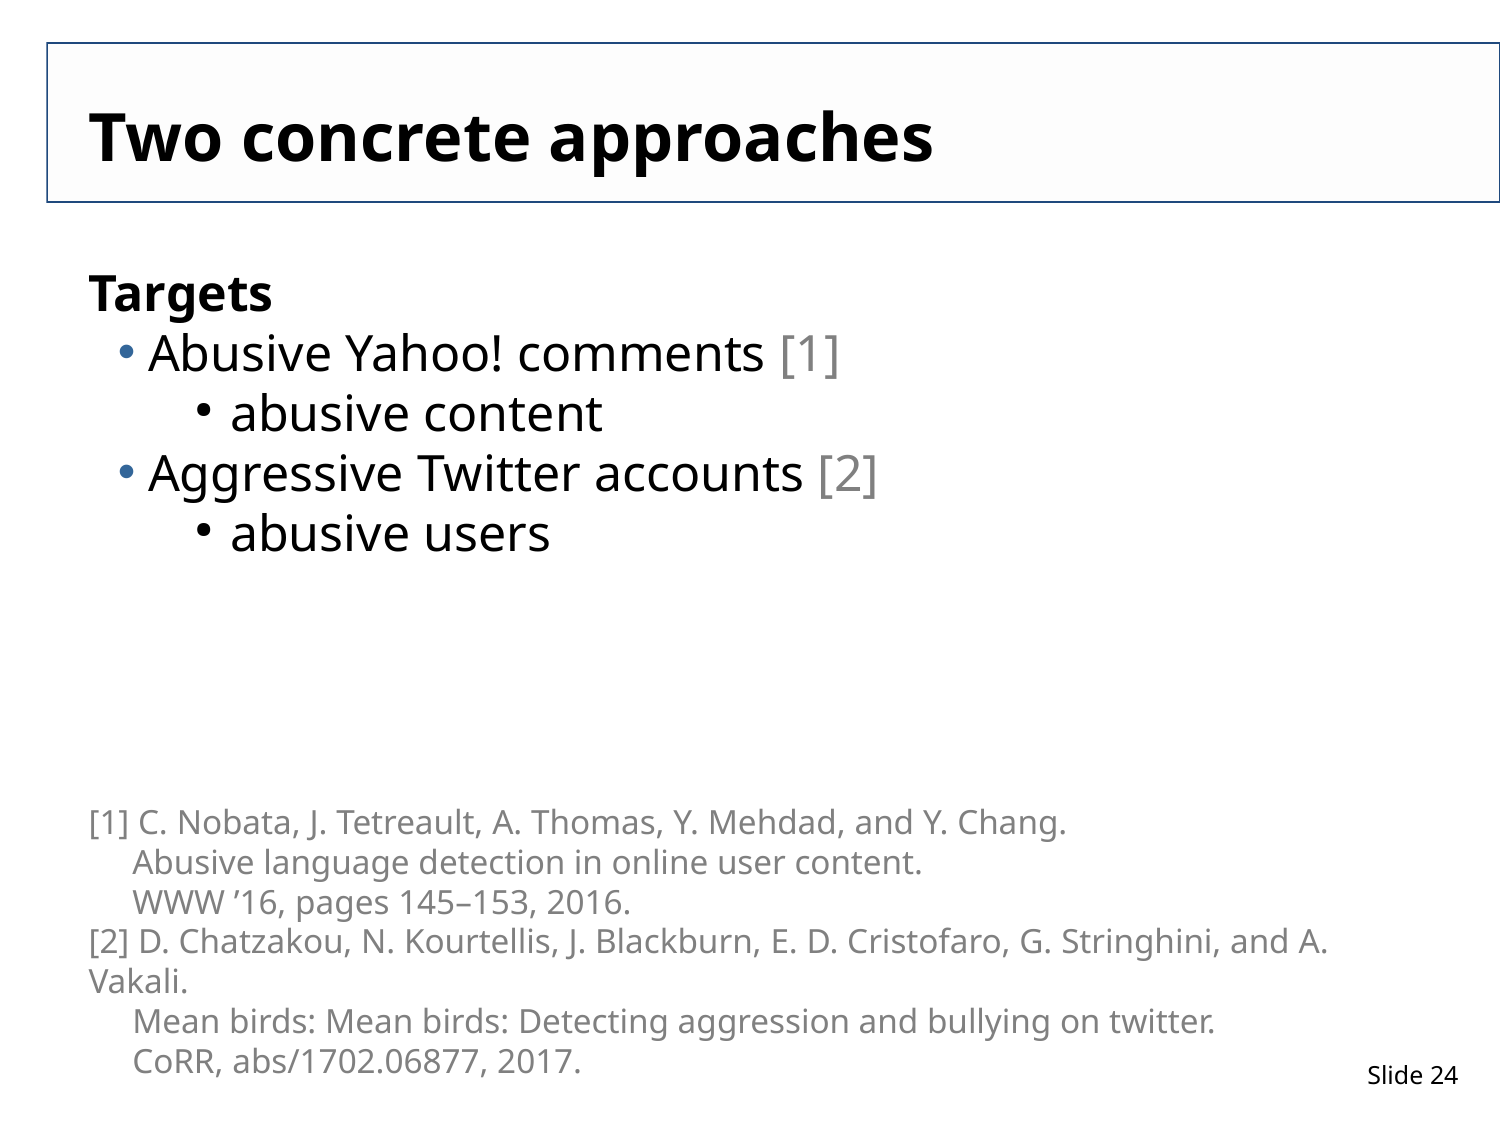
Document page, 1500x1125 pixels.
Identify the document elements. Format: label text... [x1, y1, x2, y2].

text_box Targets Abusive Yahoo! comments [1] abusive content Aggressive Twitter accounts [2] abusive users [1] C. Nobata, J. Tetreault, A. Thomas, Y. Mehdad, and Y. Chang. Abusive language detection in online user content. WWW ’16, pages 145–153, 2016. [2] D. Chatzakou, N. Kourtellis, J. Blackburn, E. D. Cristofaro, G. Stringhini, and A. Vakali. Mean birds: Mean birds: Detecting aggression and bullying on twitter. CoRR, abs/1702.06877, 2017. [88, 260, 1435, 1029]
text_box Two concrete approaches [88, 42, 1469, 176]
